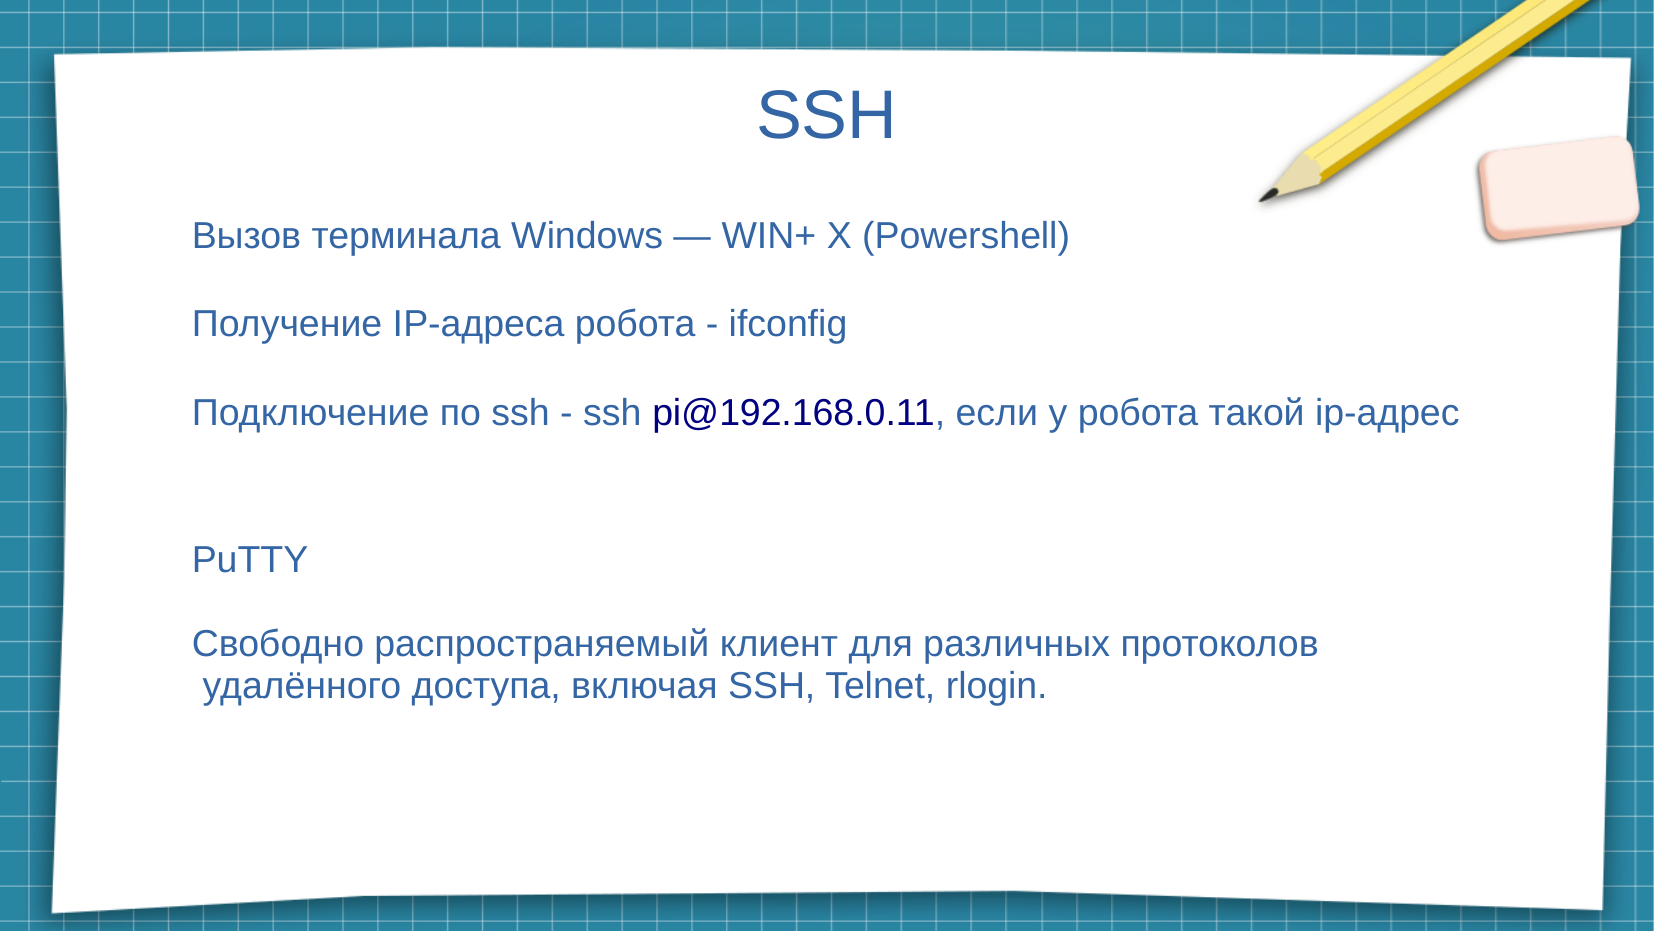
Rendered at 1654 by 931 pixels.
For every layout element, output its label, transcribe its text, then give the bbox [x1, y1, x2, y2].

text_box PuTTY Cвободно распространяемый клиент для различных протоколов удалённого доступа, включая SSH, Telnet, rlogin. [177, 531, 1335, 757]
text_box Подключение по ssh - ssh pi@192.168.0.11, если у робота такой ip-адрес [177, 383, 1475, 441]
picture [0, 0, 1654, 931]
title SSH [82, 37, 1571, 193]
text_box Получение IP-адреса робота - ifconfig [177, 295, 863, 353]
text_box Вызов терминала Windows — WIN+ X (Powershell) [177, 206, 1086, 264]
